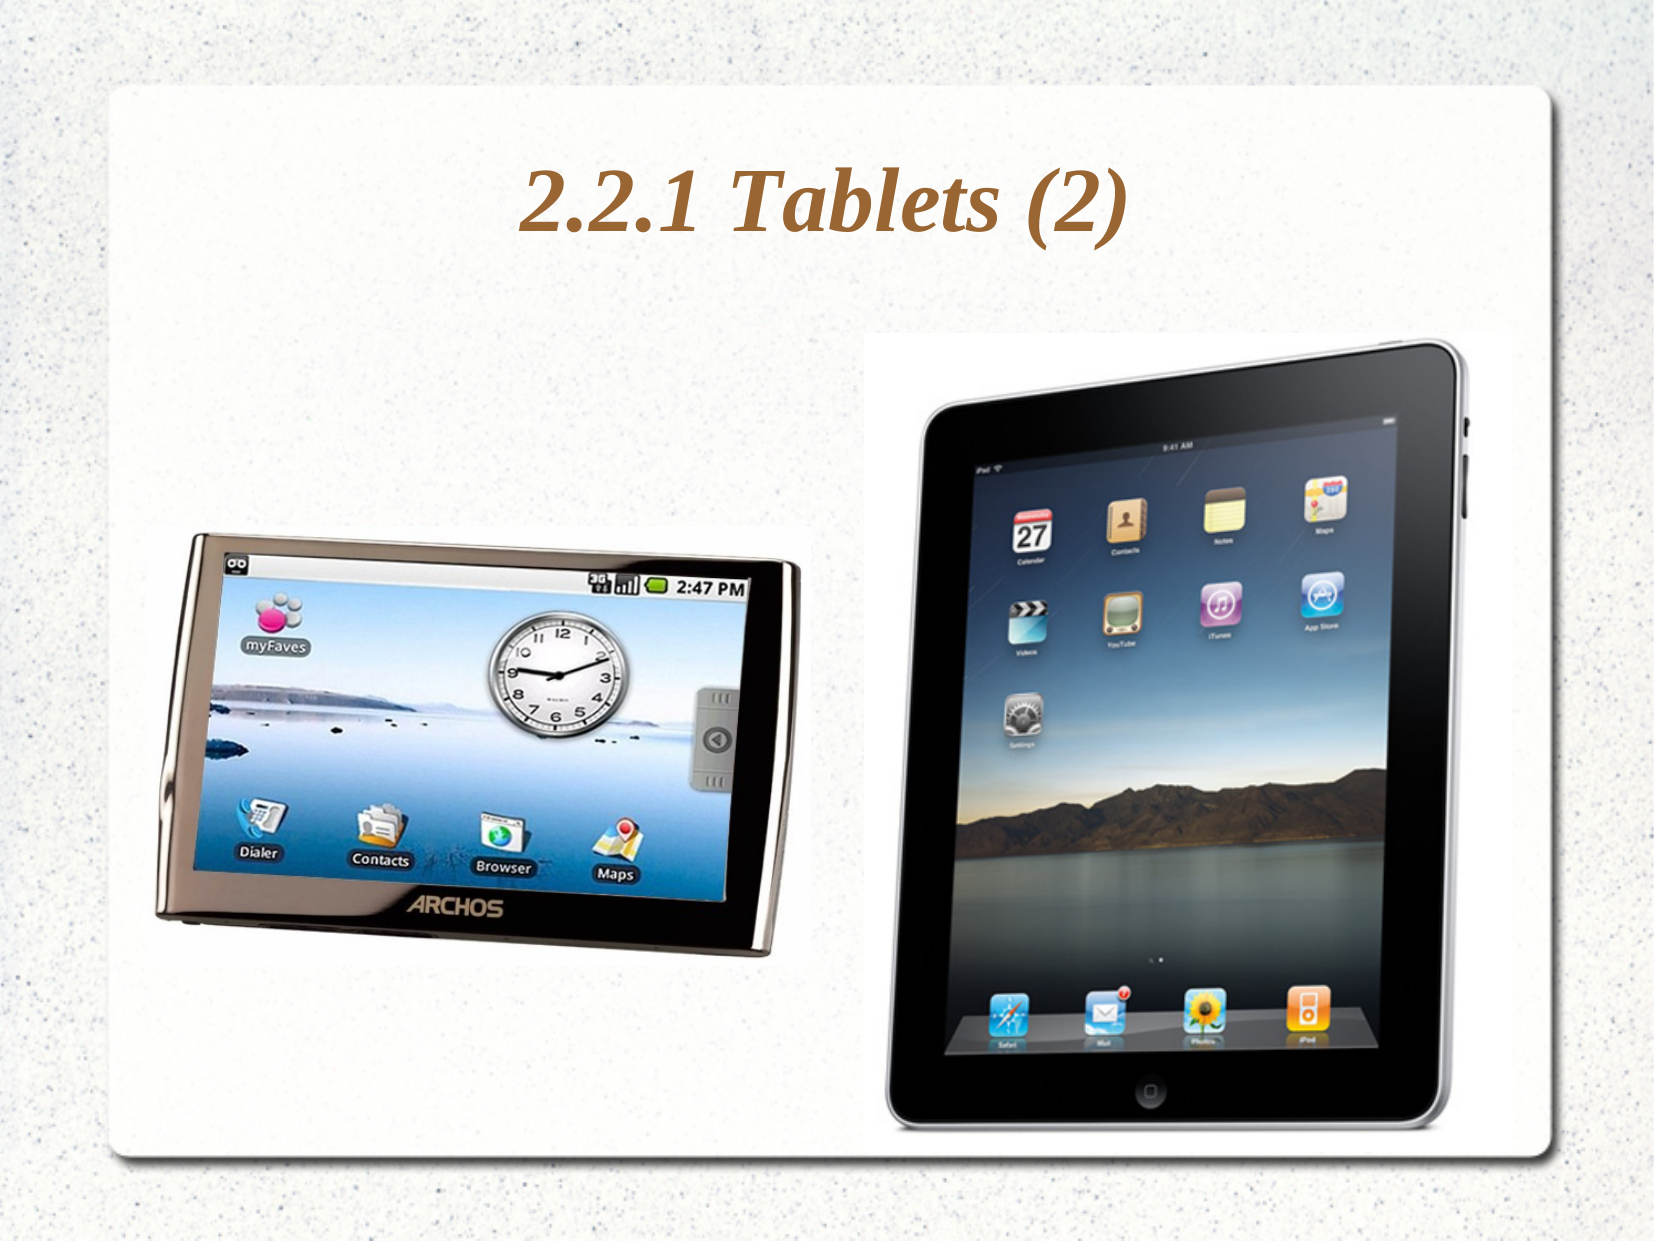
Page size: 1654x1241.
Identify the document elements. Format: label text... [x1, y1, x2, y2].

title 2.2.1 Tablets (2) [118, 96, 1536, 304]
picture [0, 0, 1654, 1241]
